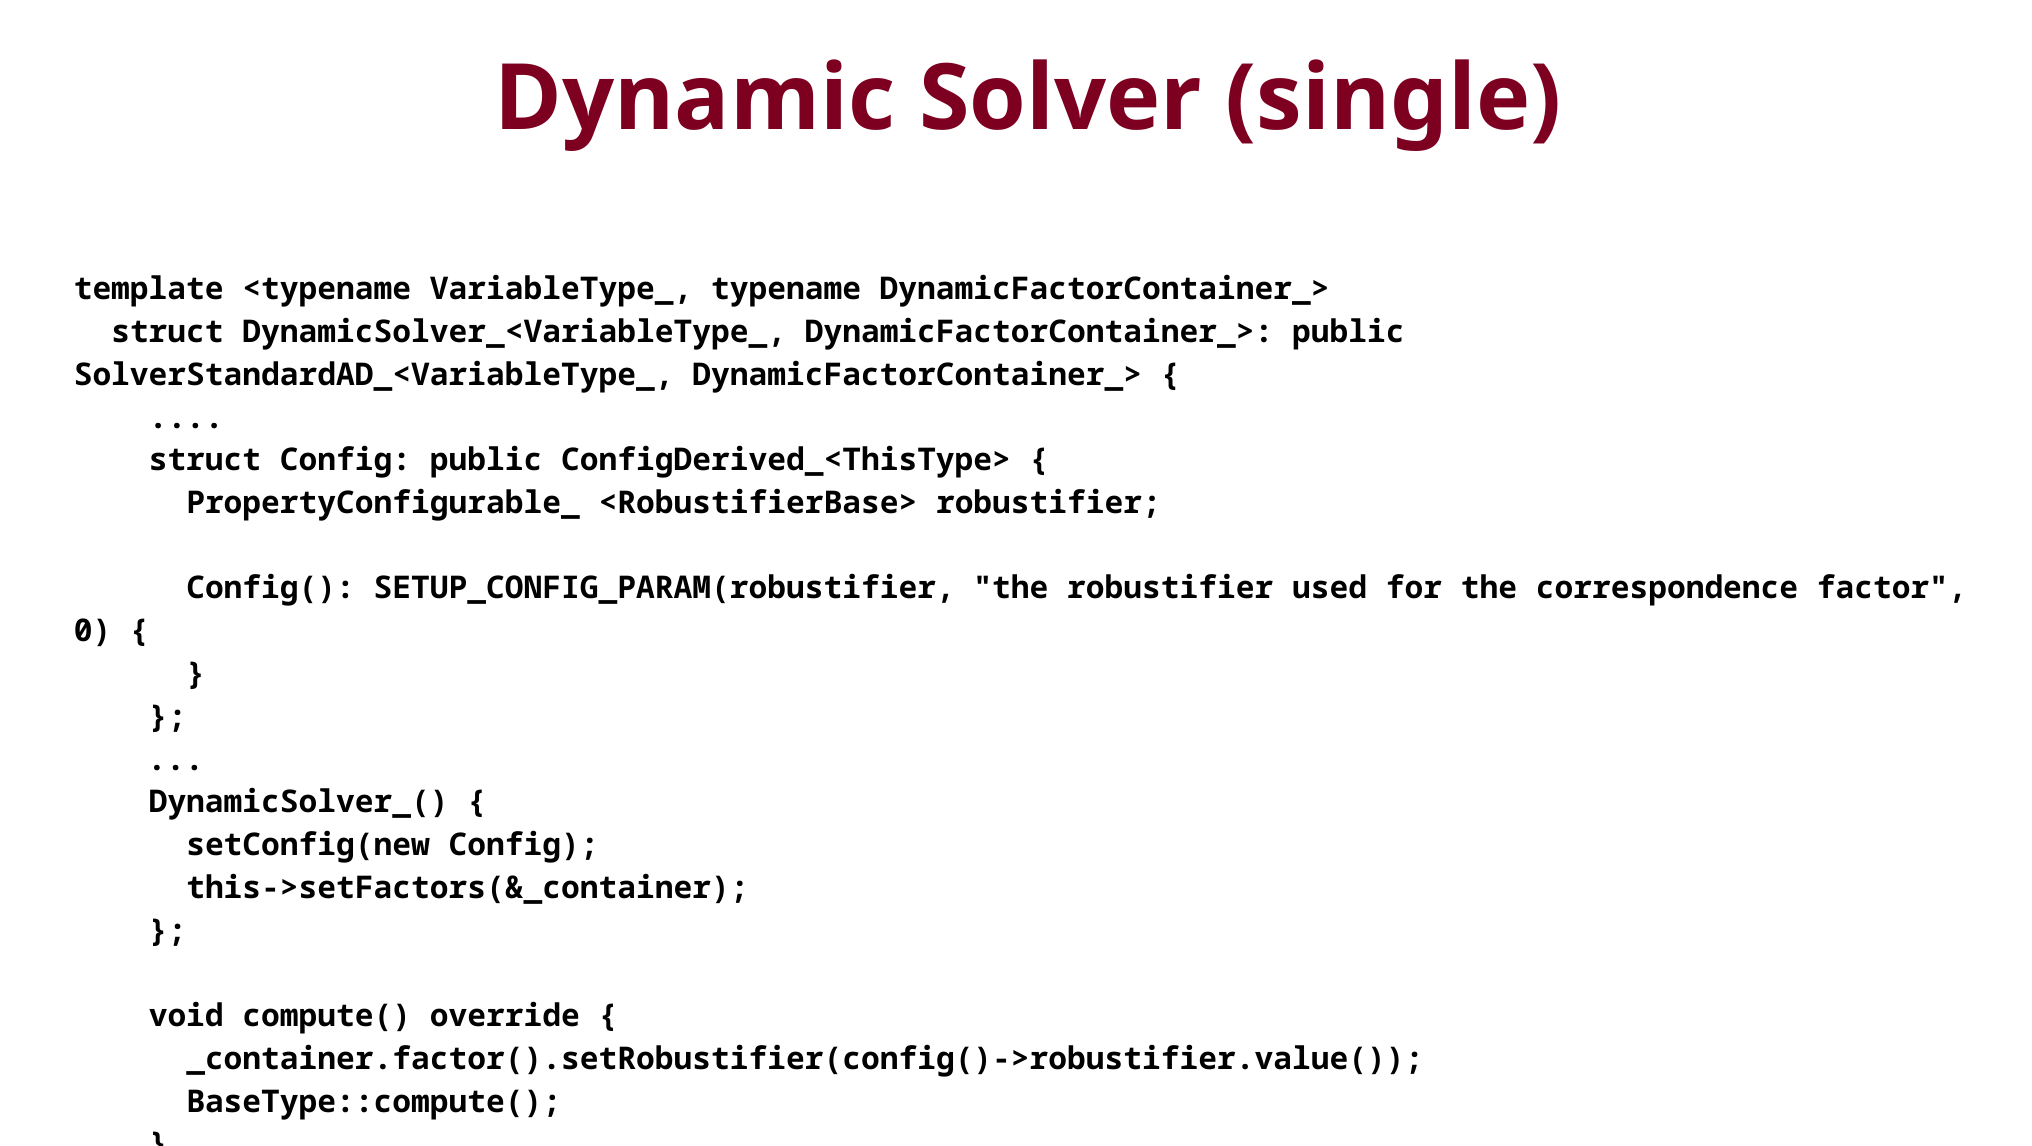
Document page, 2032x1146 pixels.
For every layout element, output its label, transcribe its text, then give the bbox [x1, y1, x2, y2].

title Dynamic Solver (single) [37, 10, 2020, 178]
text_box template <typename VariableType_, typename DynamicFactorContainer_> struct DynamicSolver_<VariableType_, DynamicFactorContainer_>: public SolverStandardAD_<VariableType_, DynamicFactorContainer_> { .... struct Config: public ConfigDerived_<ThisType> { PropertyConfigurable_ <RobustifierBase> robustifier; Config(): SETUP_CONFIG_PARAM(robustifier, "the robustifier used for the correspondence factor", 0) { } }; ... DynamicSolver_() { setConfig(new Config); this->setFactors(&_container); }; void compute() override { _container.factor().setRobustifier(config()->robustifier.value()); BaseType::compute(); } ... }; [59, 258, 2020, 1131]
